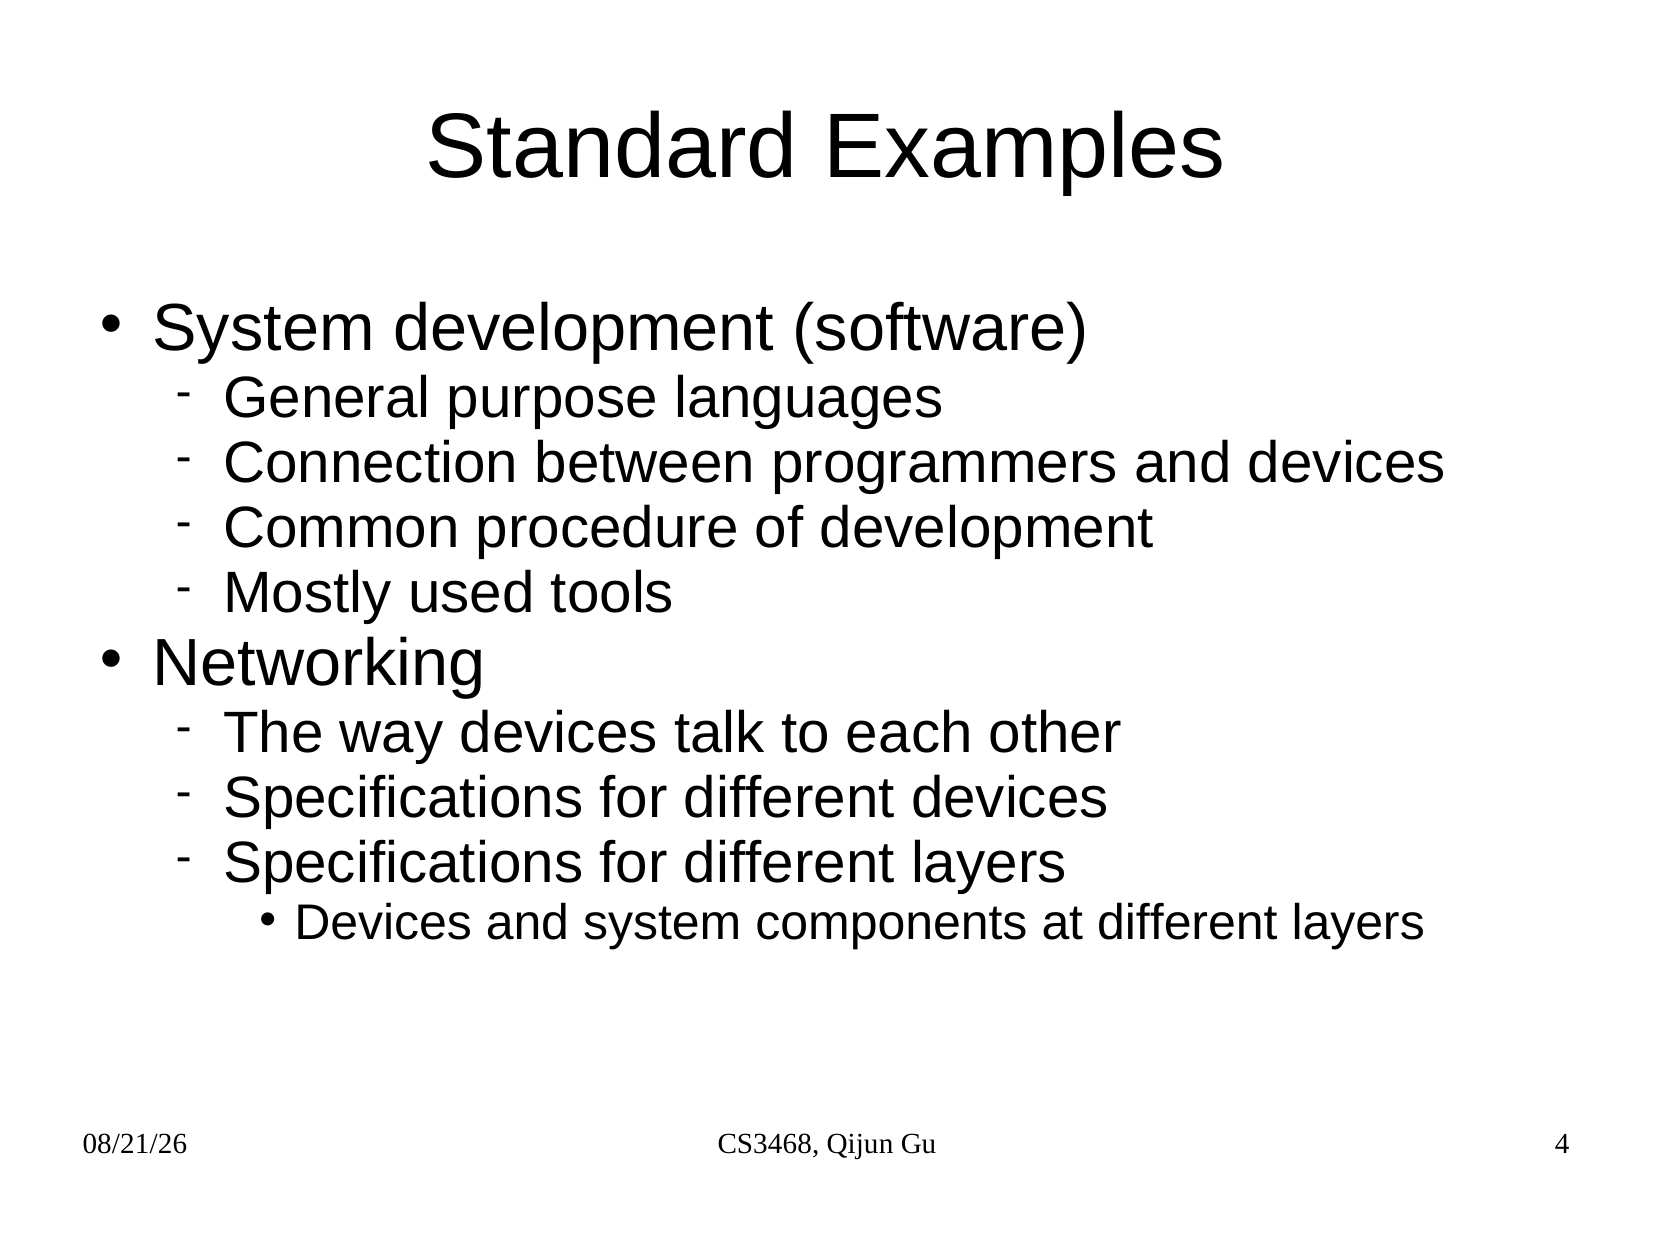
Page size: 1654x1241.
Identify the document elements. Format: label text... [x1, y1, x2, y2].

list System development (software) General purpose languages Connection between programmers and devices Common procedure of development Mostly used tools Networking The way devices talk to each other Specifications for different devices Specifications for different layers Devices and system components at different layers [82, 290, 1571, 1094]
title Standard Examples [82, 56, 1571, 249]
